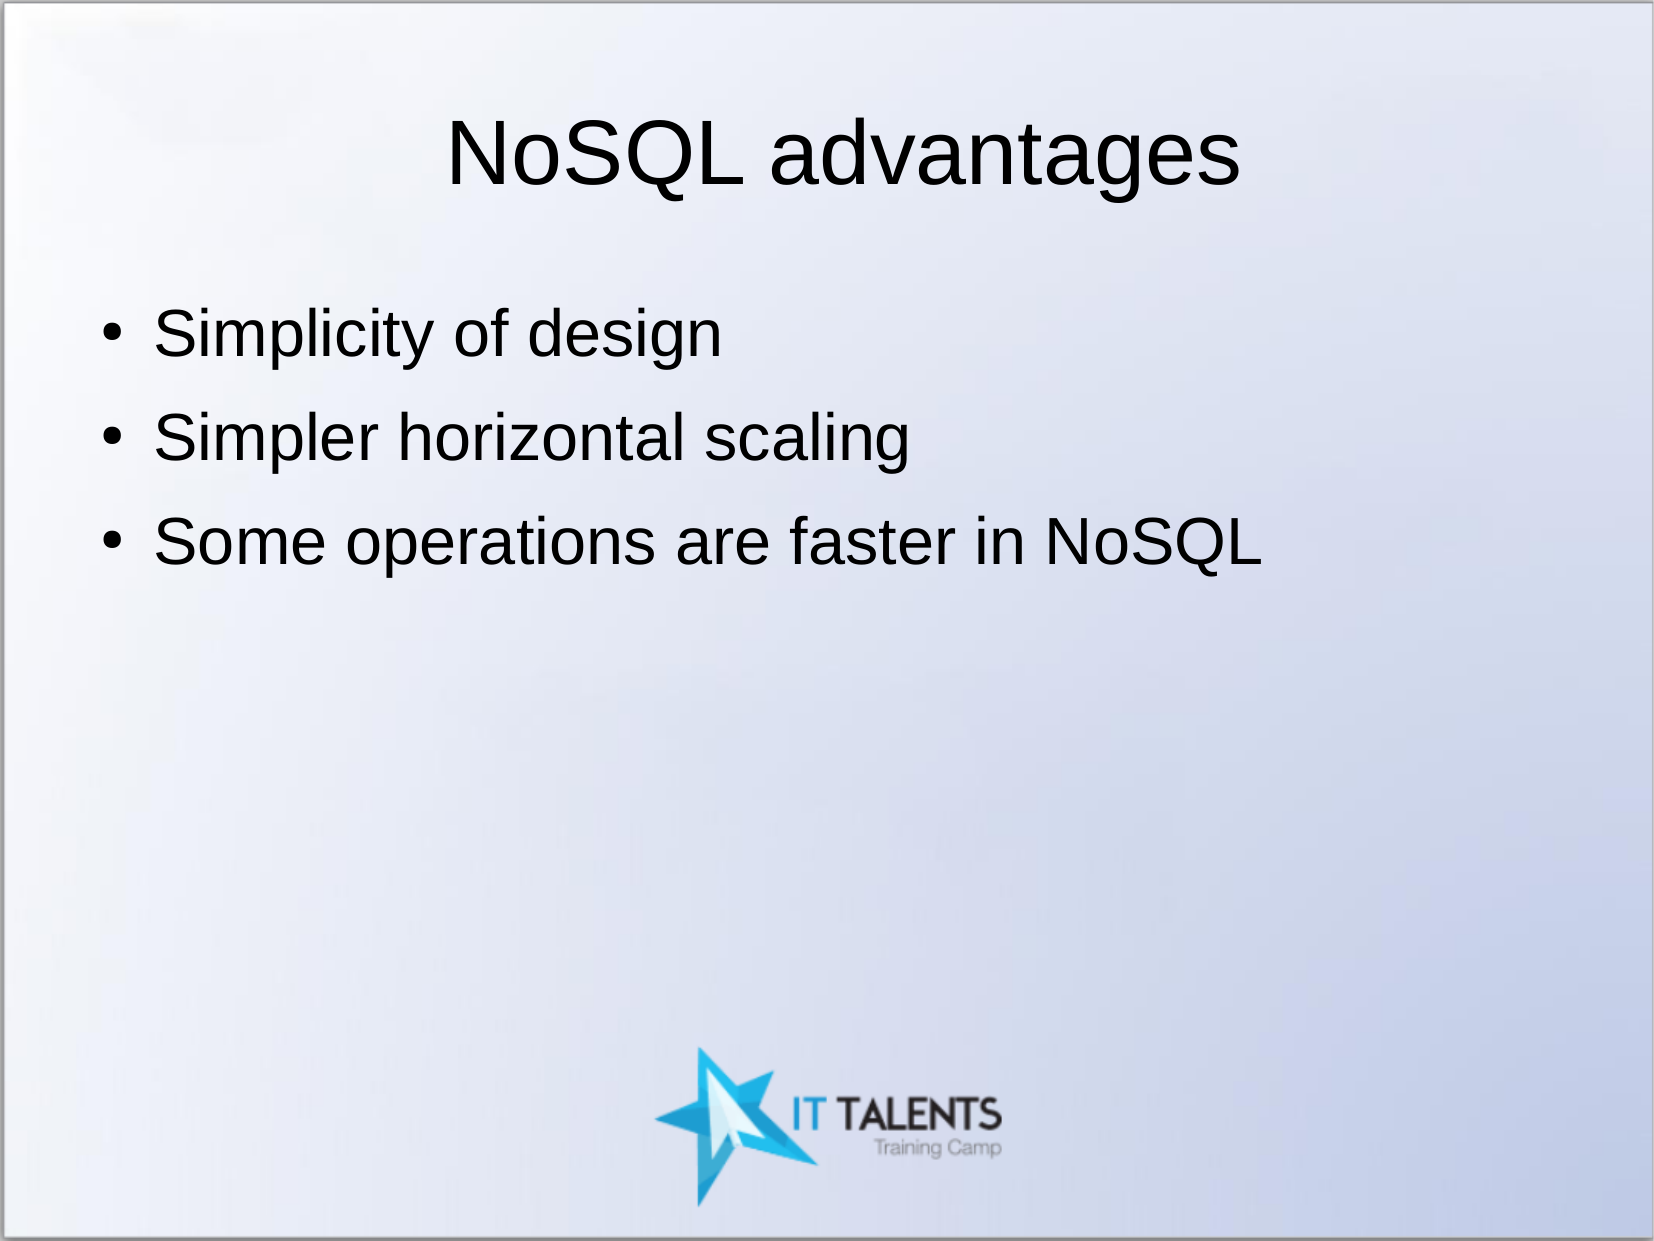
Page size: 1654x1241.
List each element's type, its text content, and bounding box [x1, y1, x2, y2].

list Simplicity of design Simpler horizontal scaling Some operations are faster in NoSQL [82, 295, 1571, 1016]
picture [0, 0, 1654, 1241]
title NoSQL advantages [82, 49, 1571, 257]
